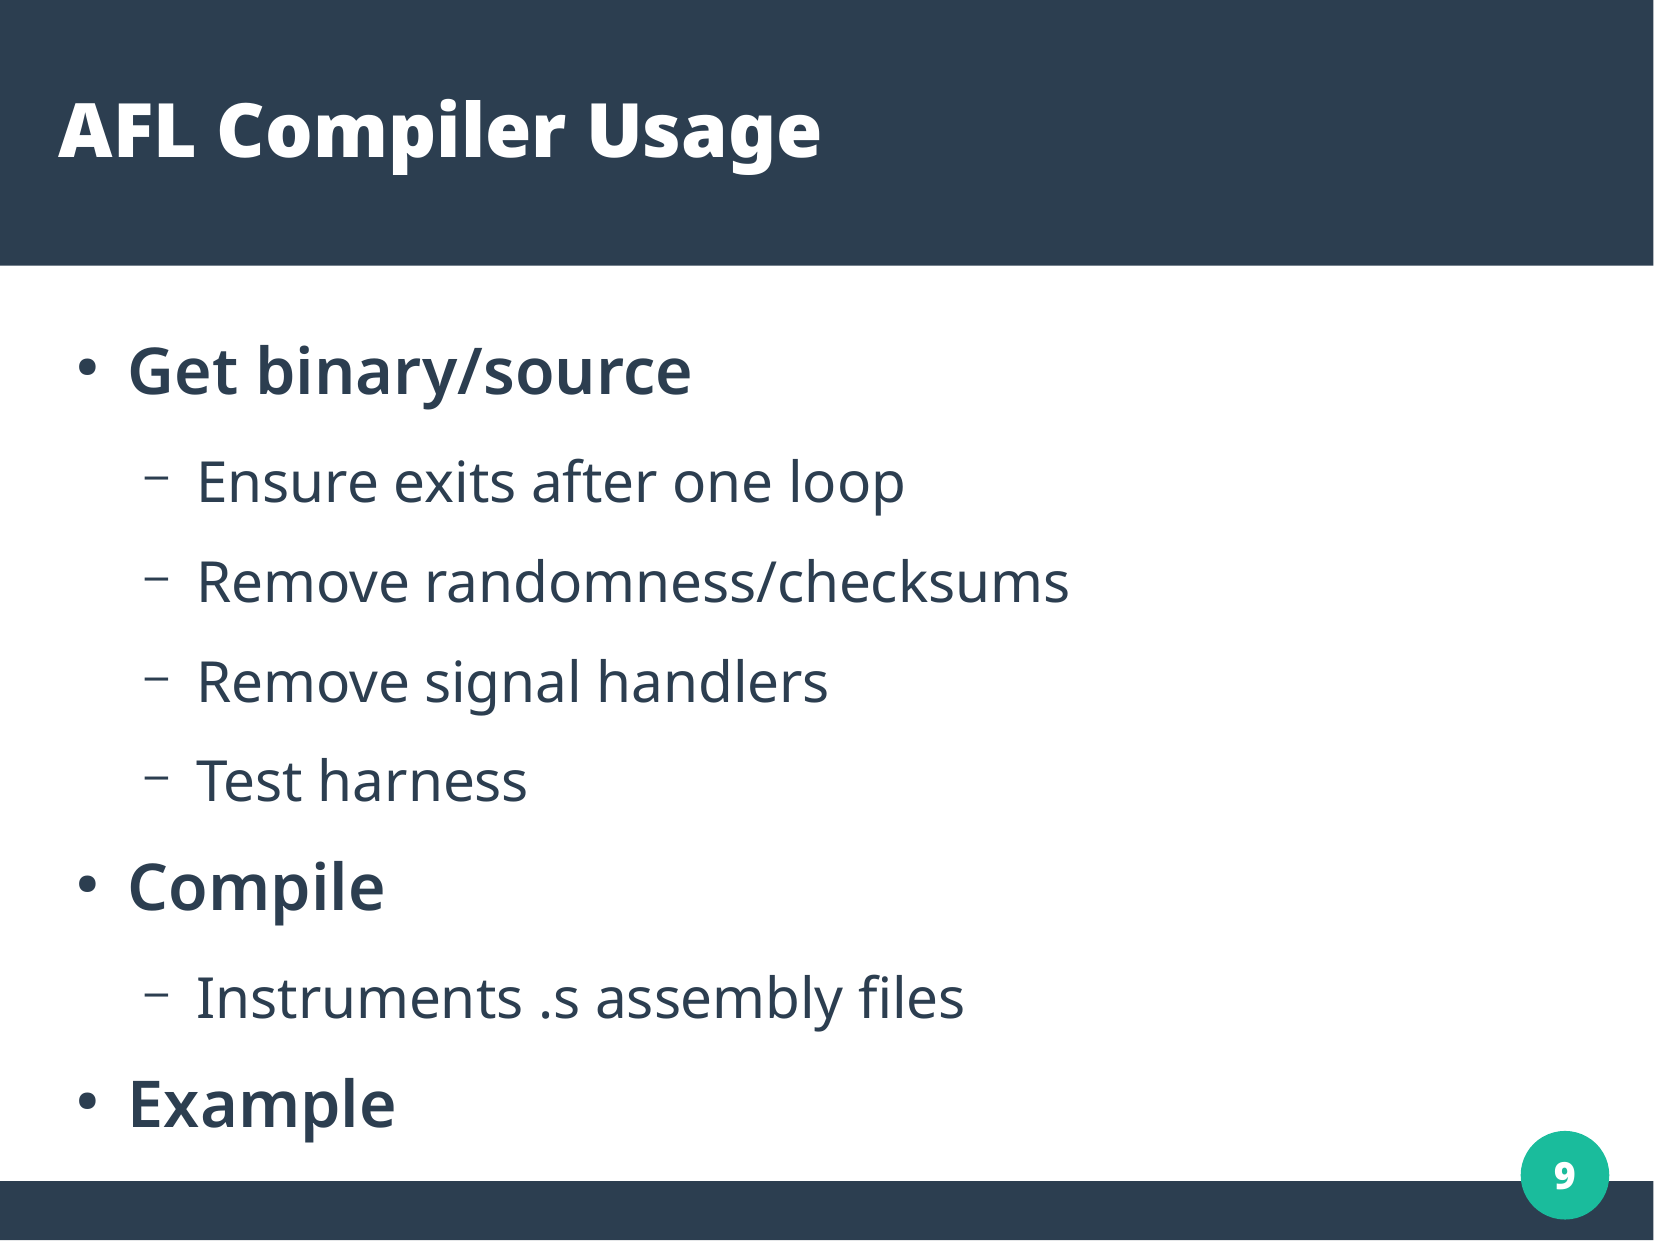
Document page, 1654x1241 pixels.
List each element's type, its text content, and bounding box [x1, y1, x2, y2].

list Get binary/source Ensure exits after one loop Remove randomness/checksums Remove signal handlers Test harness Compile Instruments .s assembly files Example [59, 324, 1595, 1152]
title AFL Compiler Usage [59, 49, 1595, 207]
